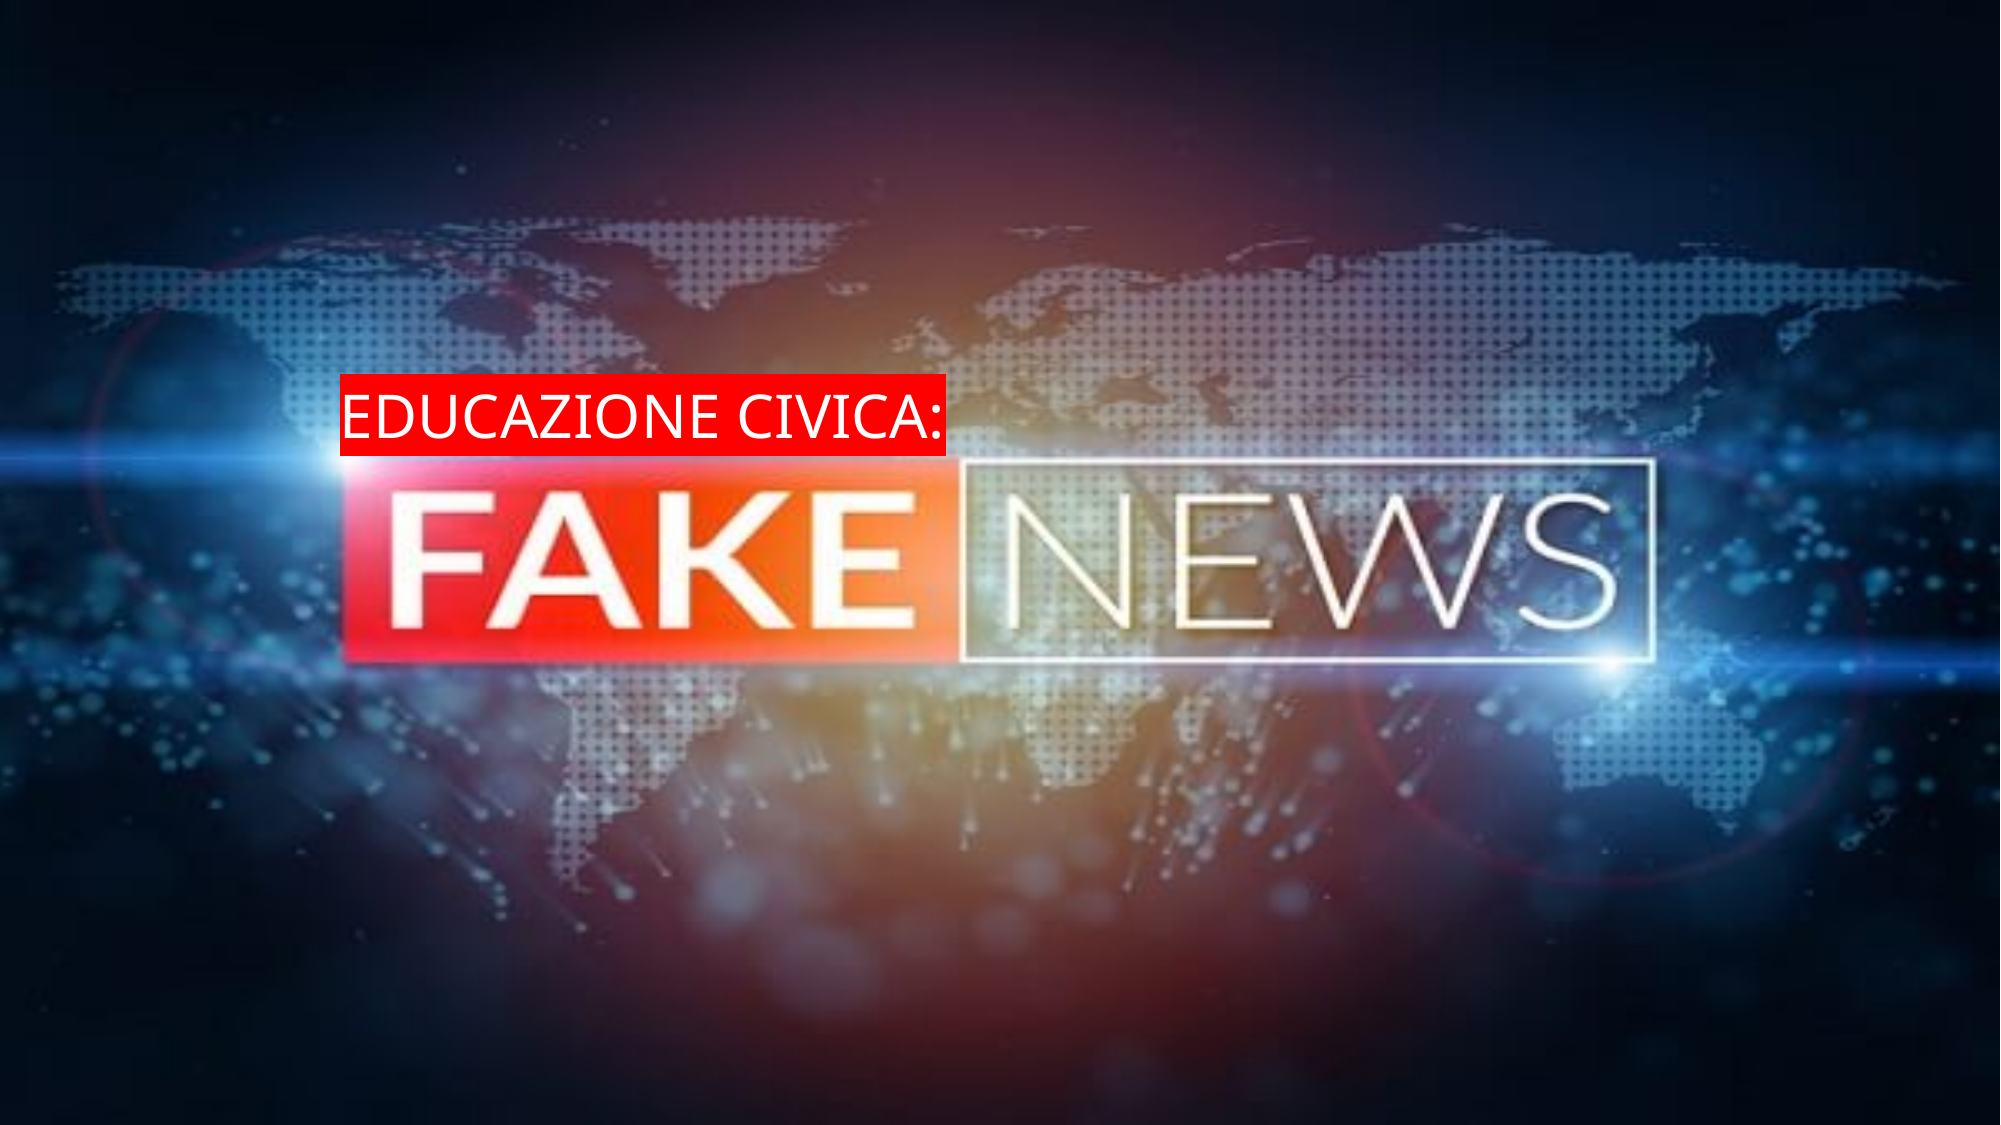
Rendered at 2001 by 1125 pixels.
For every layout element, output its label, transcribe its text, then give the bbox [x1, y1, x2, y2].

picture [0, 0, 2000, 1125]
title EDUCAZIONE CIVICA: [324, 323, 1000, 460]
